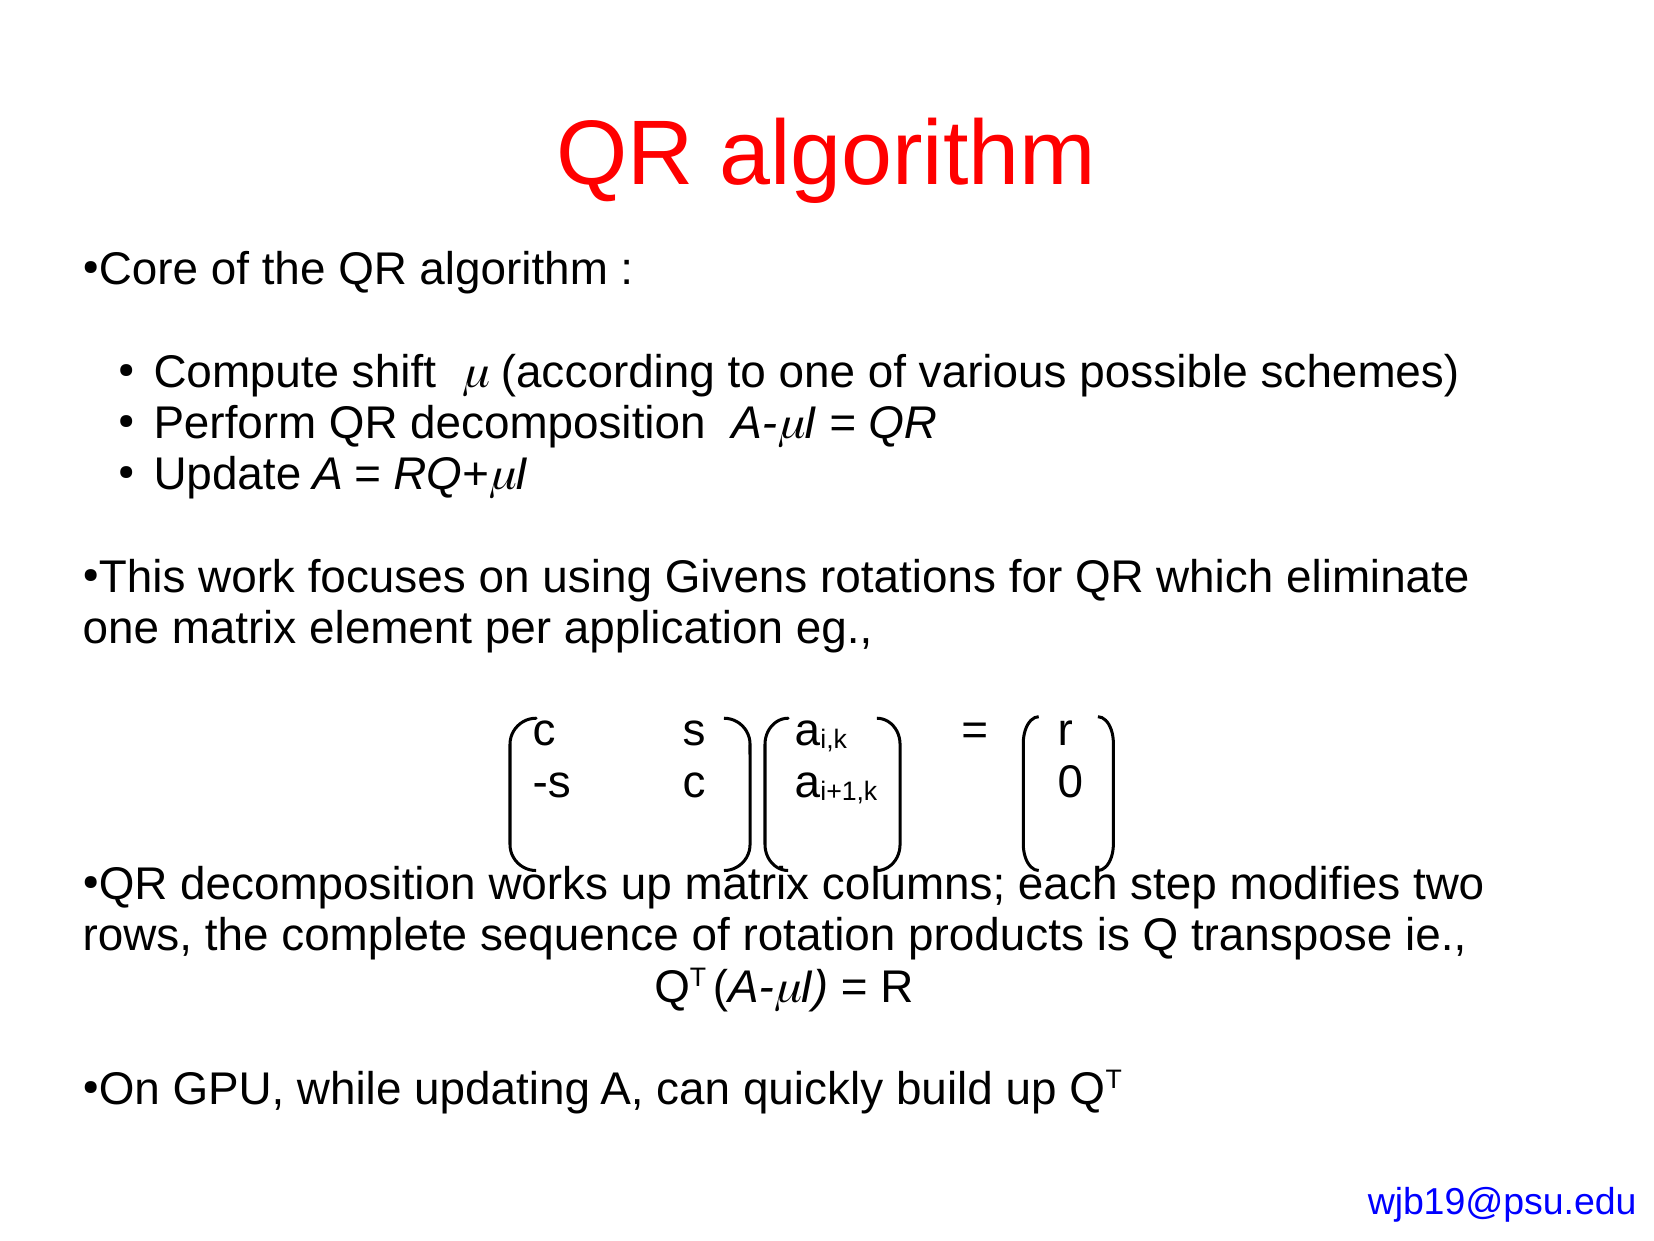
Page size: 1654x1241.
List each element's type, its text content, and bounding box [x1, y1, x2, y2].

text_box wjb19@psu.edu [1353, 1173, 1652, 1231]
subtitle Core of the QR algorithm : Compute shift m (according to one of various possible schemes) Perform QR decomposition A-μI = QR Update A = RQ+μI This work focuses on using Givens rotations for QR which eliminate one matrix element per application eg., c s ai,k = r -s c ai+1,k 0 QR decomposition works up matrix columns; each step modifies two rows, the complete sequence of rotation products is Q transpose ie., QT (A-μI) = R On GPU, while updating A, can quickly build up QT [82, 242, 1538, 1181]
title QR algorithm [82, 49, 1571, 257]
